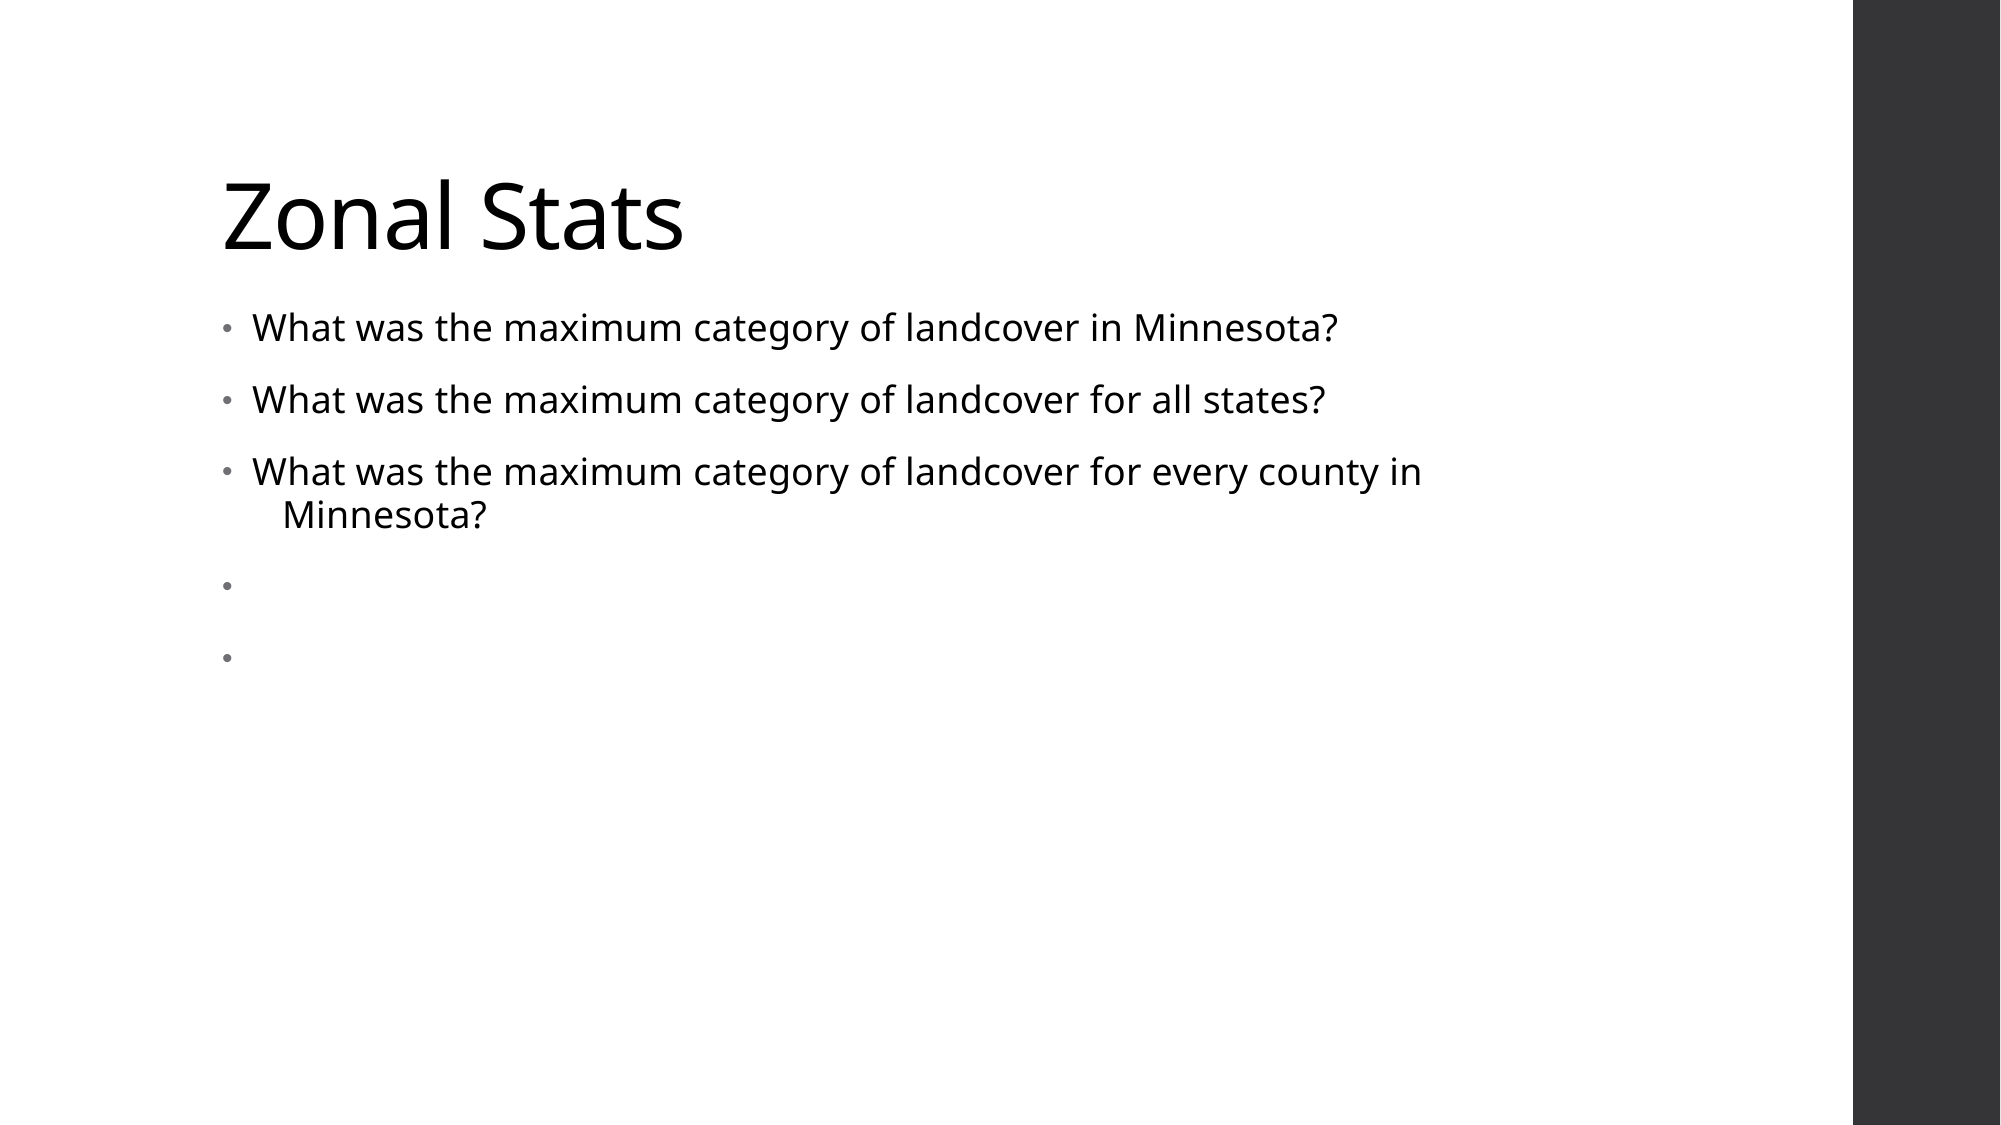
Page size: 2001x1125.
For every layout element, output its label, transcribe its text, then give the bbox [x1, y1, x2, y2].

title Zonal Stats [206, 60, 1797, 278]
list What was the maximum category of landcover in Minnesota? What was the maximum category of landcover for all states? What was the maximum category of landcover for every county in Minnesota? [206, 299, 1617, 1014]
